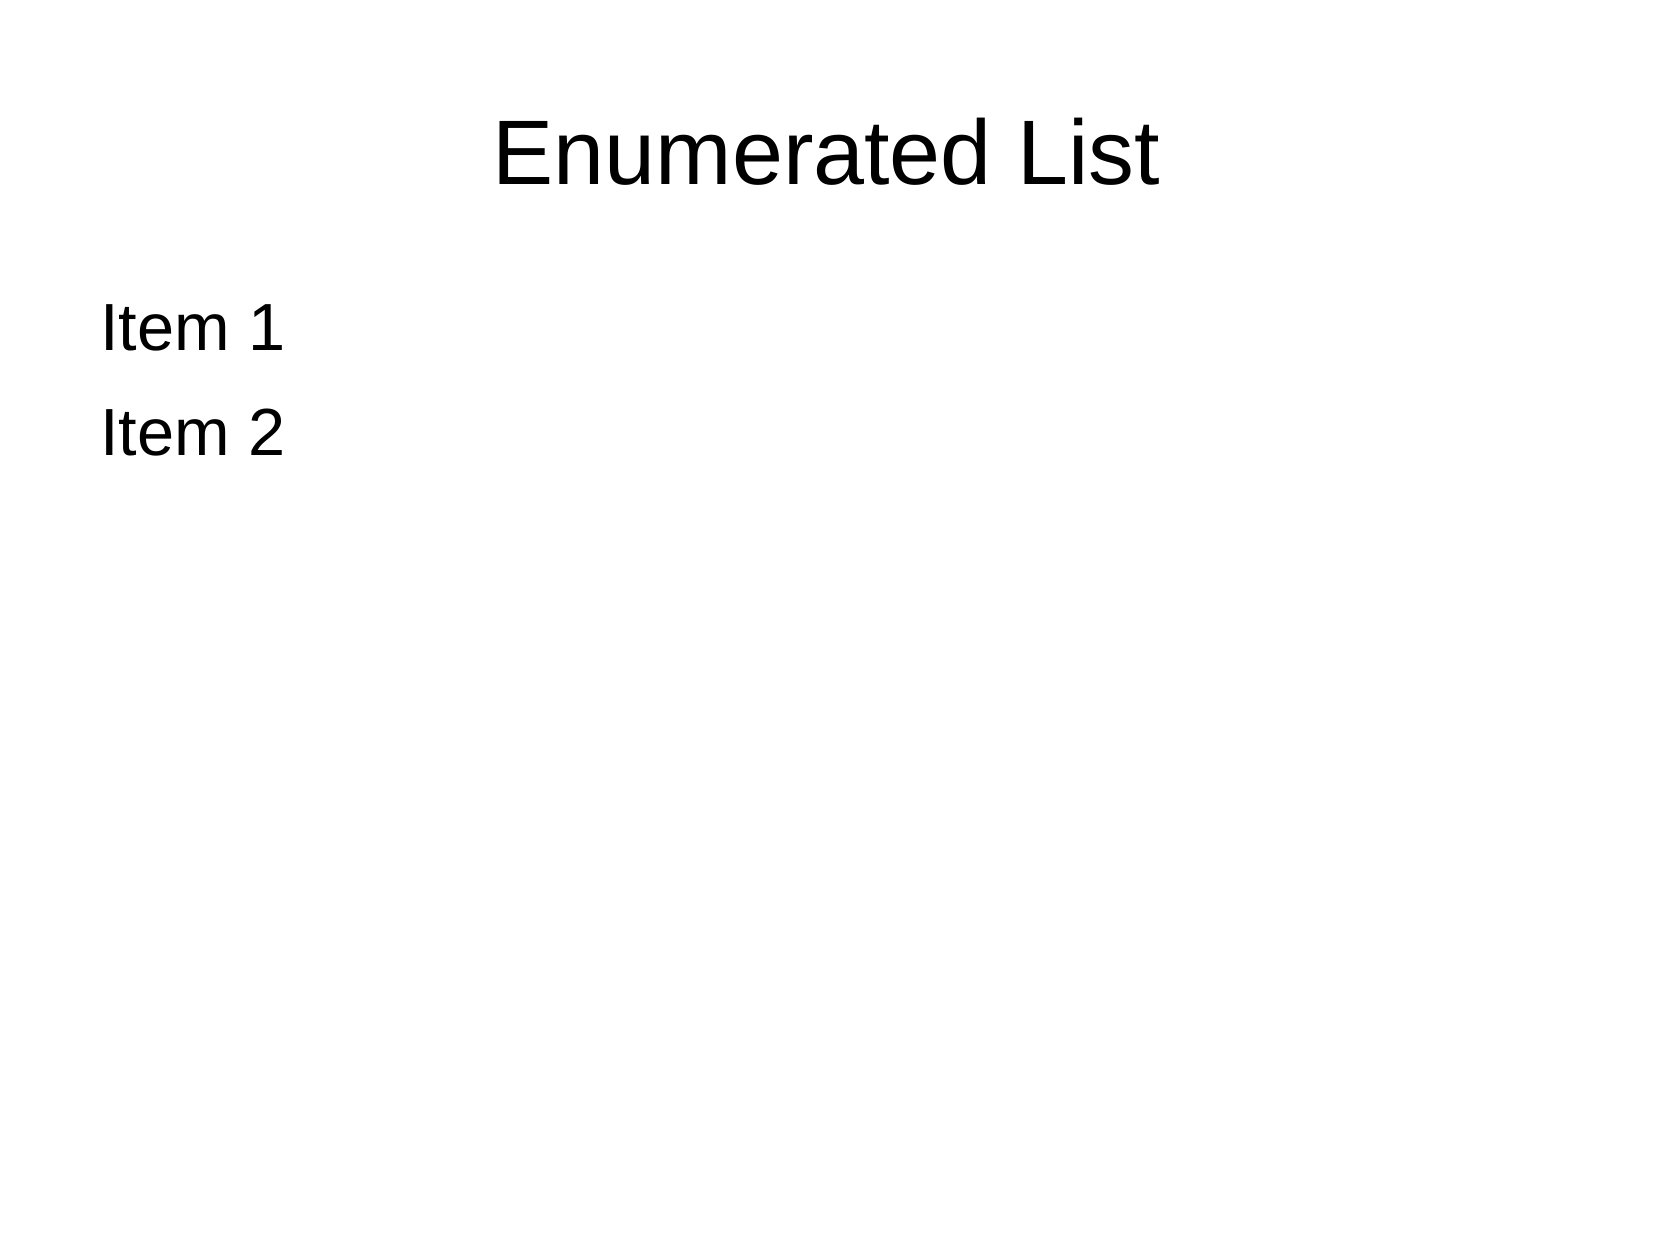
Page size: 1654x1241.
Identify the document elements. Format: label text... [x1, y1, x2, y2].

list Item 1 Item 2 [82, 290, 1571, 1094]
title Enumerated List [82, 56, 1571, 250]
